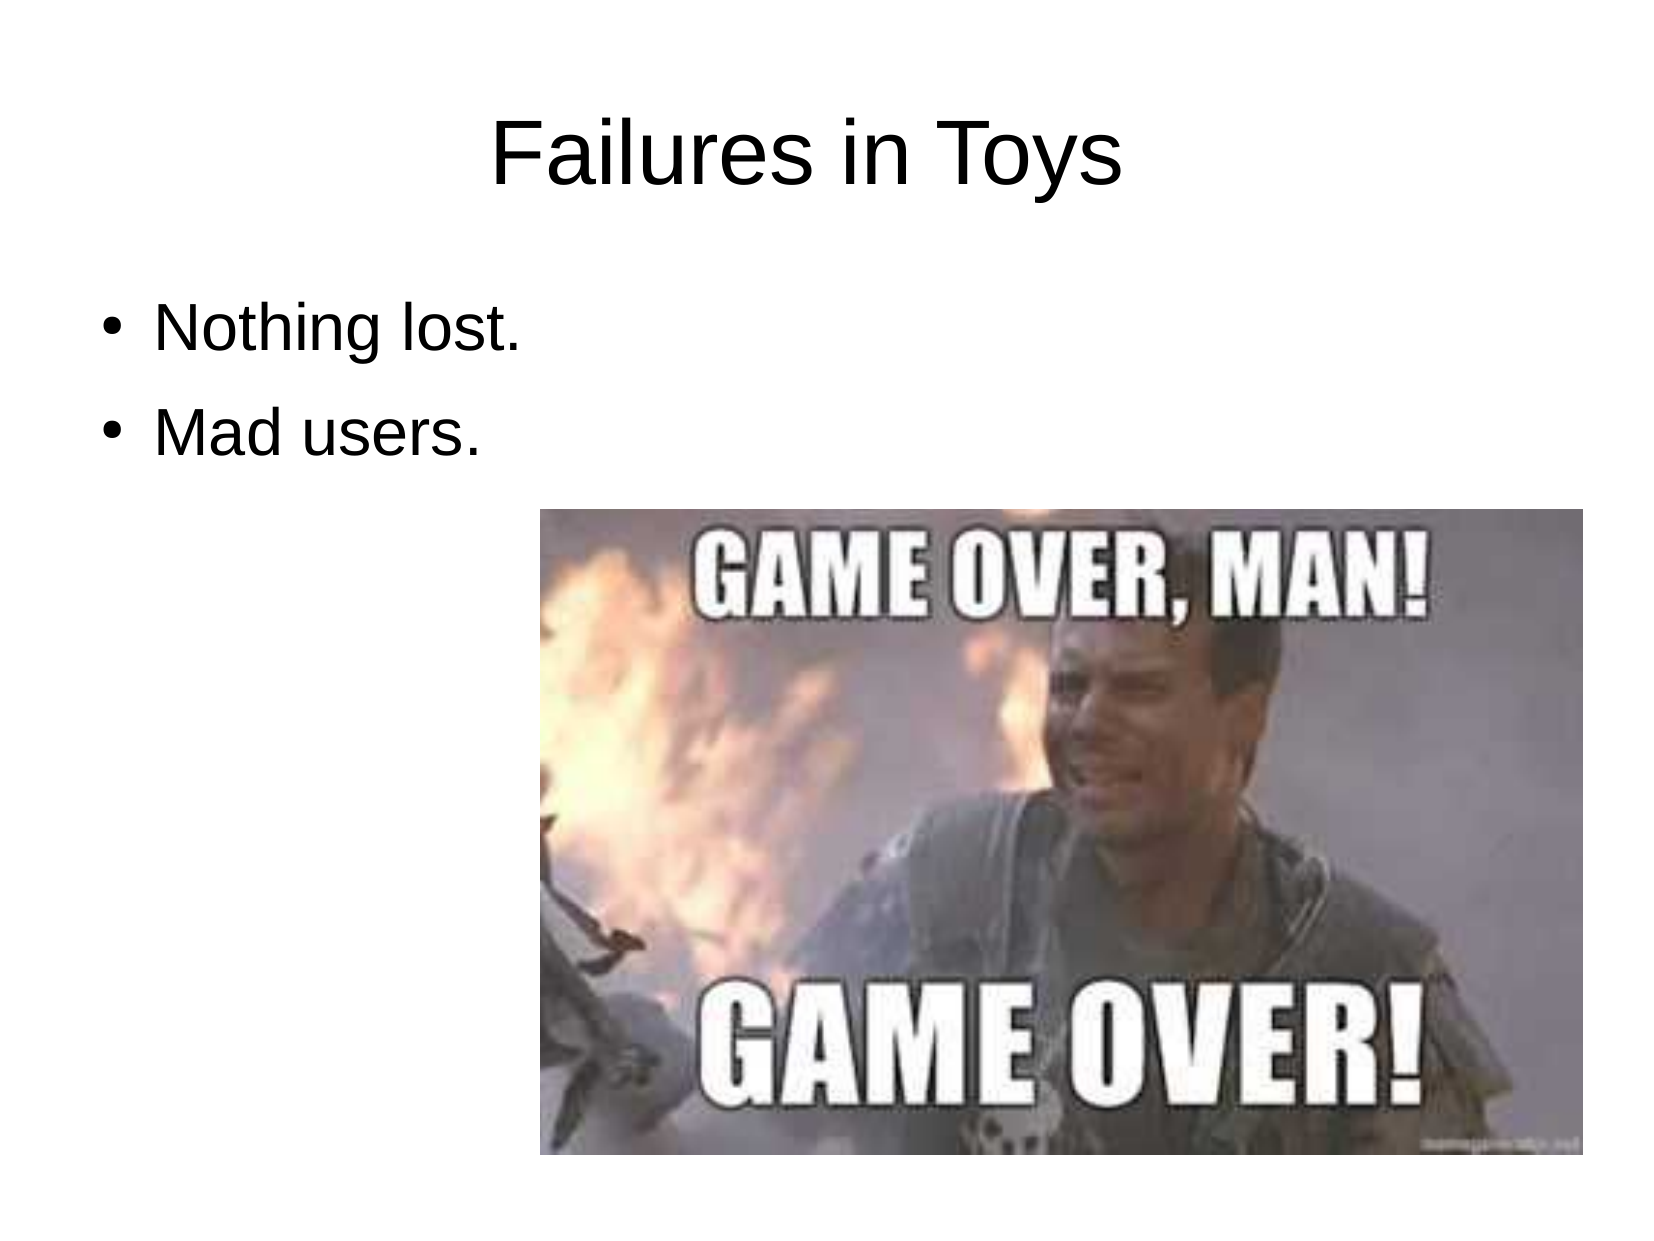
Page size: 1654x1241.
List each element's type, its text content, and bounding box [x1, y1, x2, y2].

picture [540, 509, 1583, 1156]
list Nothing lost. Mad users. [82, 290, 1571, 1010]
title Failures in Toys [82, 49, 1571, 257]
